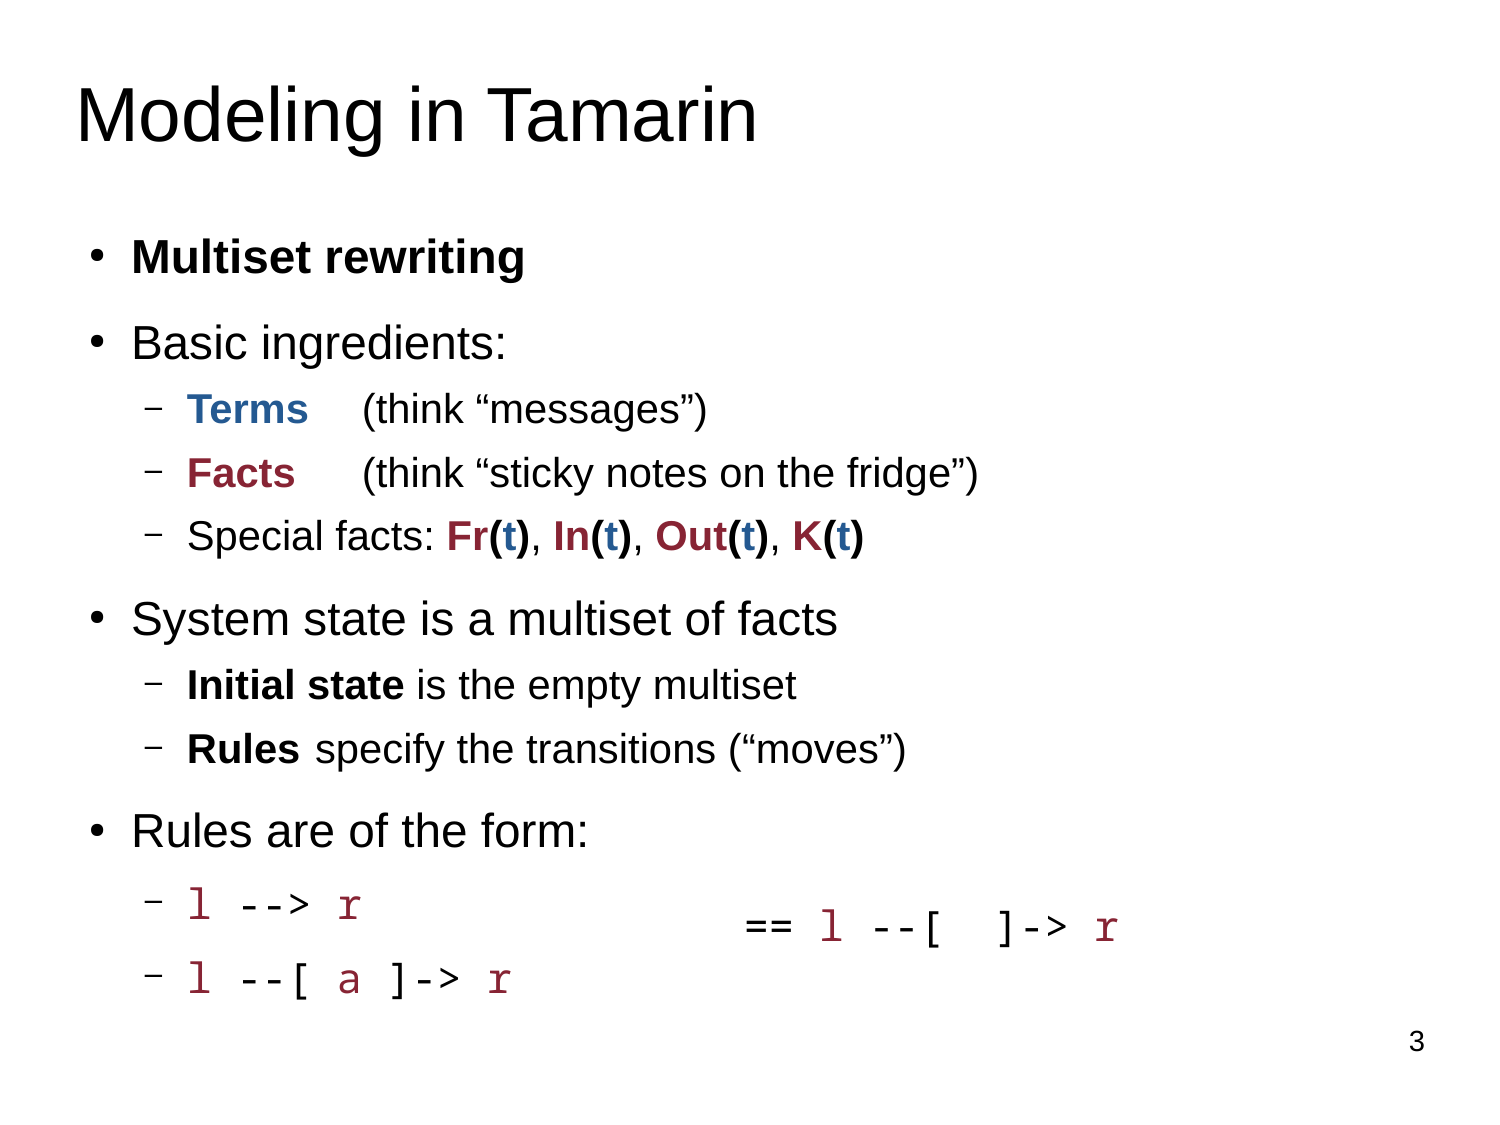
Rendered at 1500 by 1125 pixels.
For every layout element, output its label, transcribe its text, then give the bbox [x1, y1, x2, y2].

list Multiset rewriting Basic ingredients: Terms (think “messages”) Facts (think “sticky notes on the fridge”) Special facts: Fr(t), In(t), Out(t), K(t) System state is a multiset of facts Initial state is the empty multiset Rules specify the transitions (“moves”) Rules are of the form: l --> r l --[ a ]-> r [75, 230, 1425, 1014]
text_box == l --[ ]-> r [610, 892, 1138, 957]
title Modeling in Tamarin [75, 44, 1425, 185]
